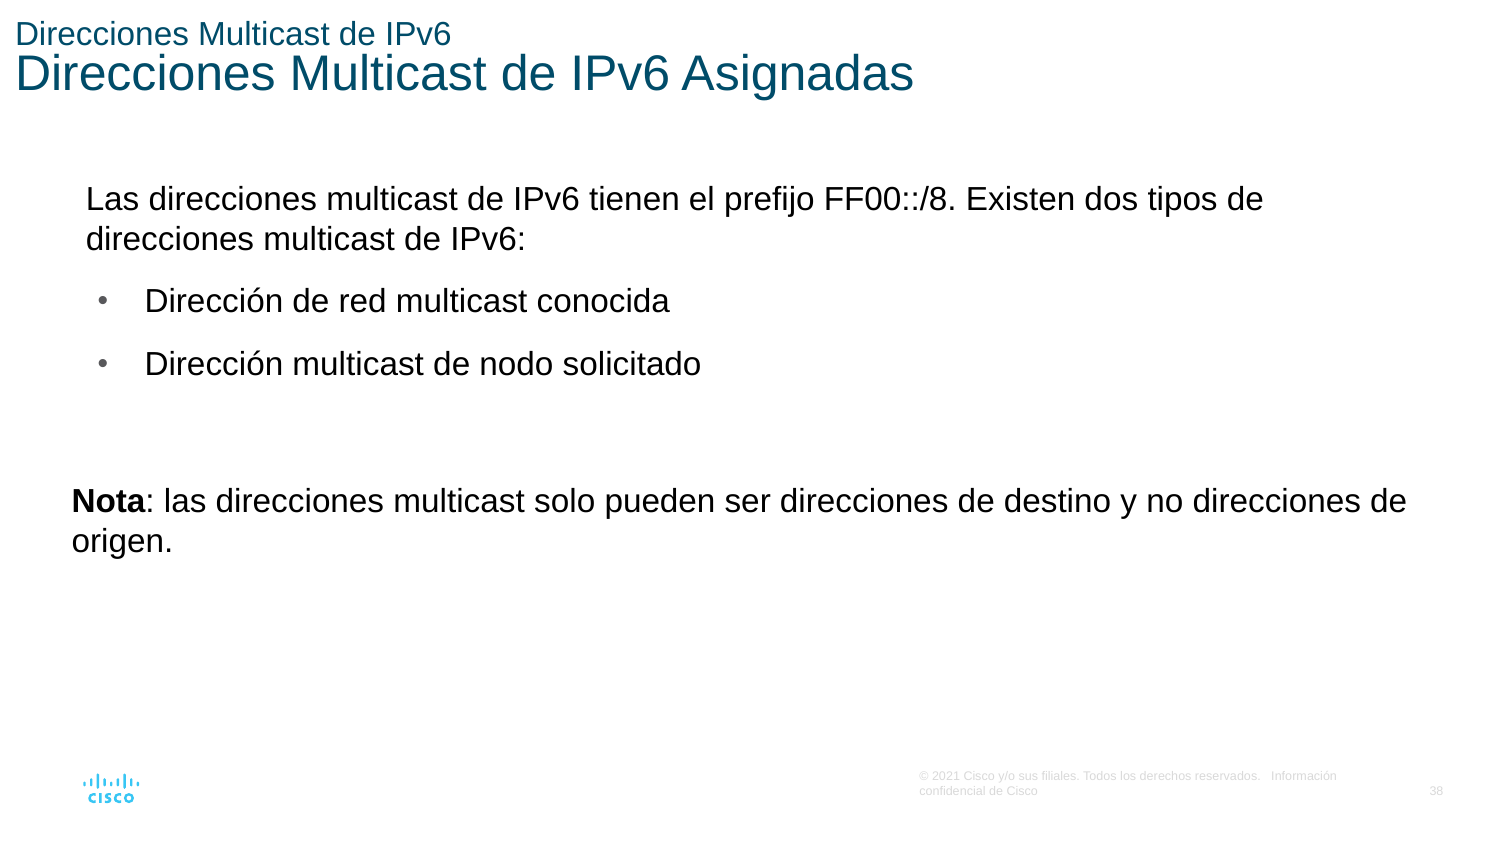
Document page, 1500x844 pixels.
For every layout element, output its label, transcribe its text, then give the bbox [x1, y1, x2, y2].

text_box Nota: las direcciones multicast solo pueden ser direcciones de destino y no direcciones de origen. [56, 471, 1426, 602]
title Direcciones Multicast de IPv6 Direcciones Multicast de IPv6 Asignadas [0, 0, 1369, 121]
list Las direcciones multicast de IPv6 tienen el prefijo FF00::/8. Existen dos tipos de direcciones multicast de IPv6: Dirección de red multicast conocida Dirección multicast de nodo solicitado [70, 169, 1369, 422]
